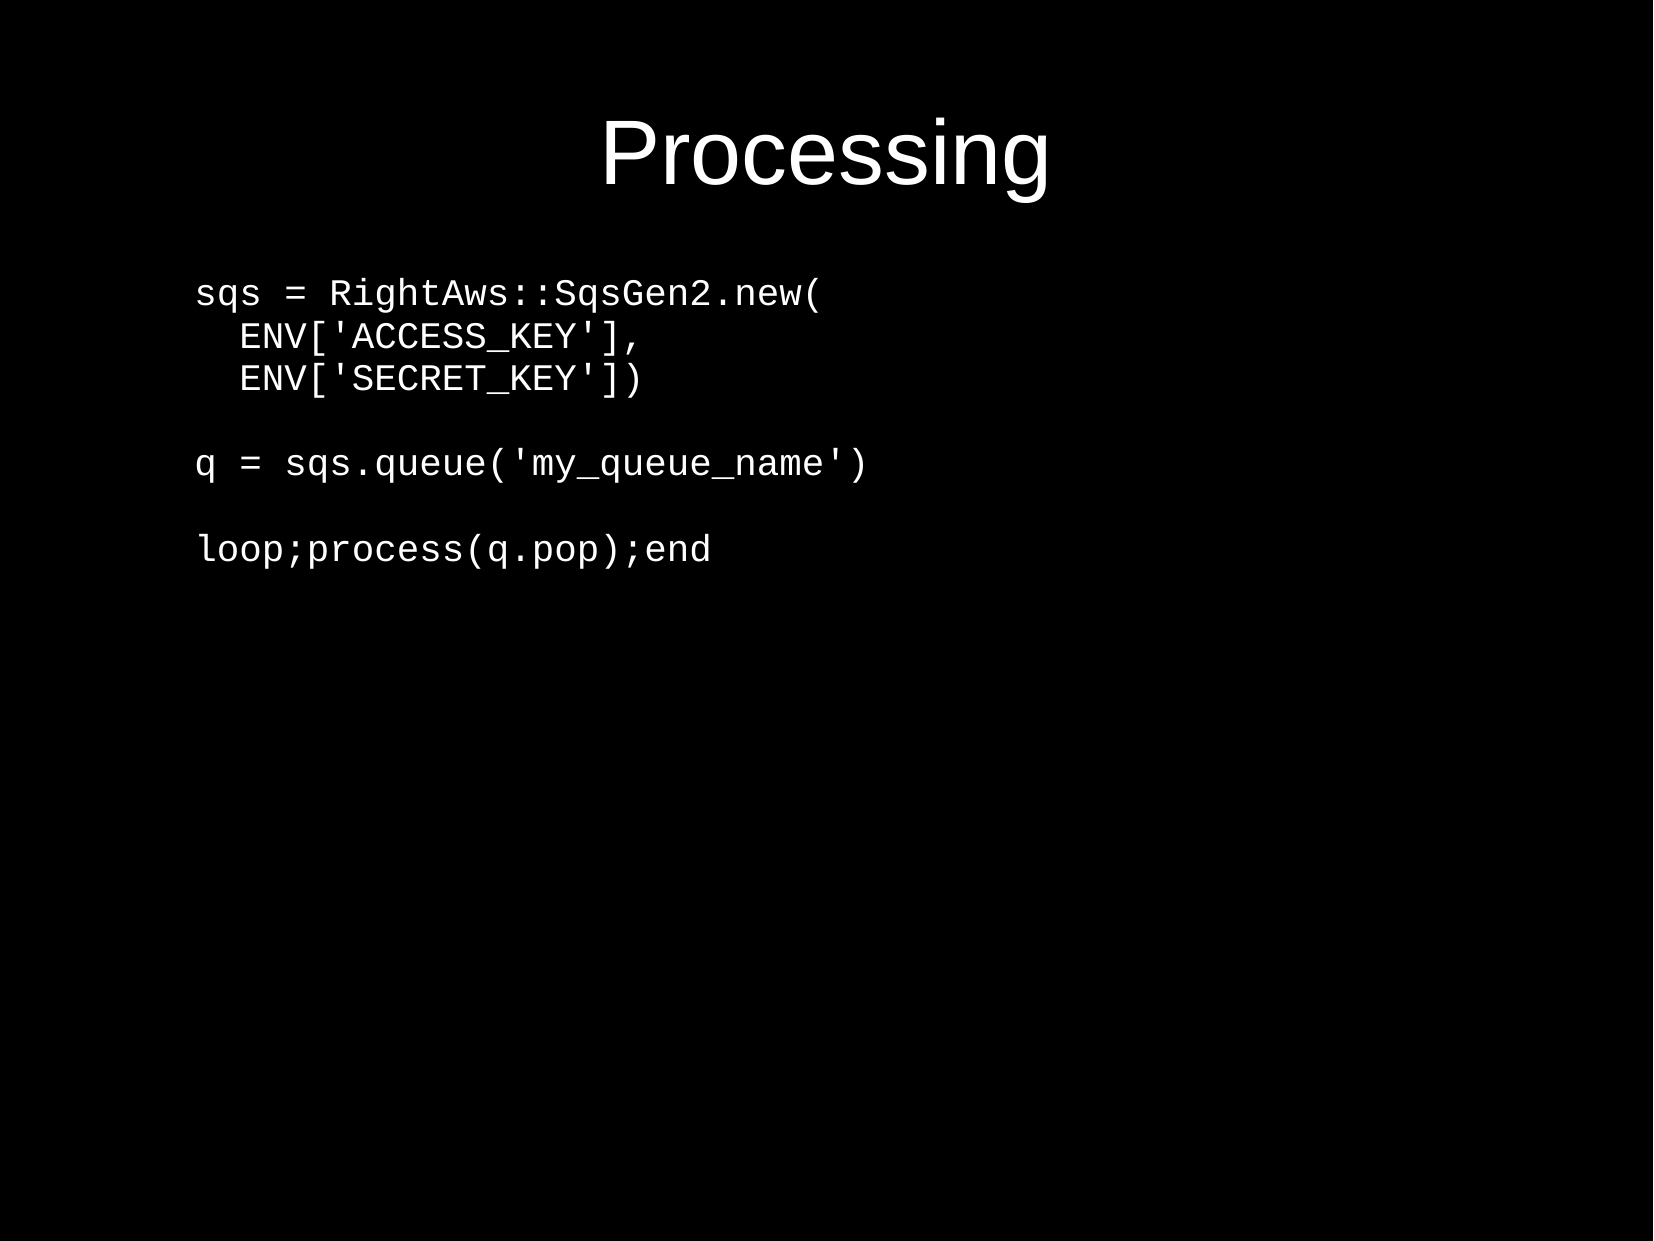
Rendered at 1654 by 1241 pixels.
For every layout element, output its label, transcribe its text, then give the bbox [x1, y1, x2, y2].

text_box sqs = RightAws::SqsGen2.new( ENV['ACCESS_KEY'], ENV['SECRET_KEY']) q = sqs.queue('my_queue_name') loop;process(q.pop);end [108, 267, 1410, 988]
title Processing [82, 49, 1571, 257]
